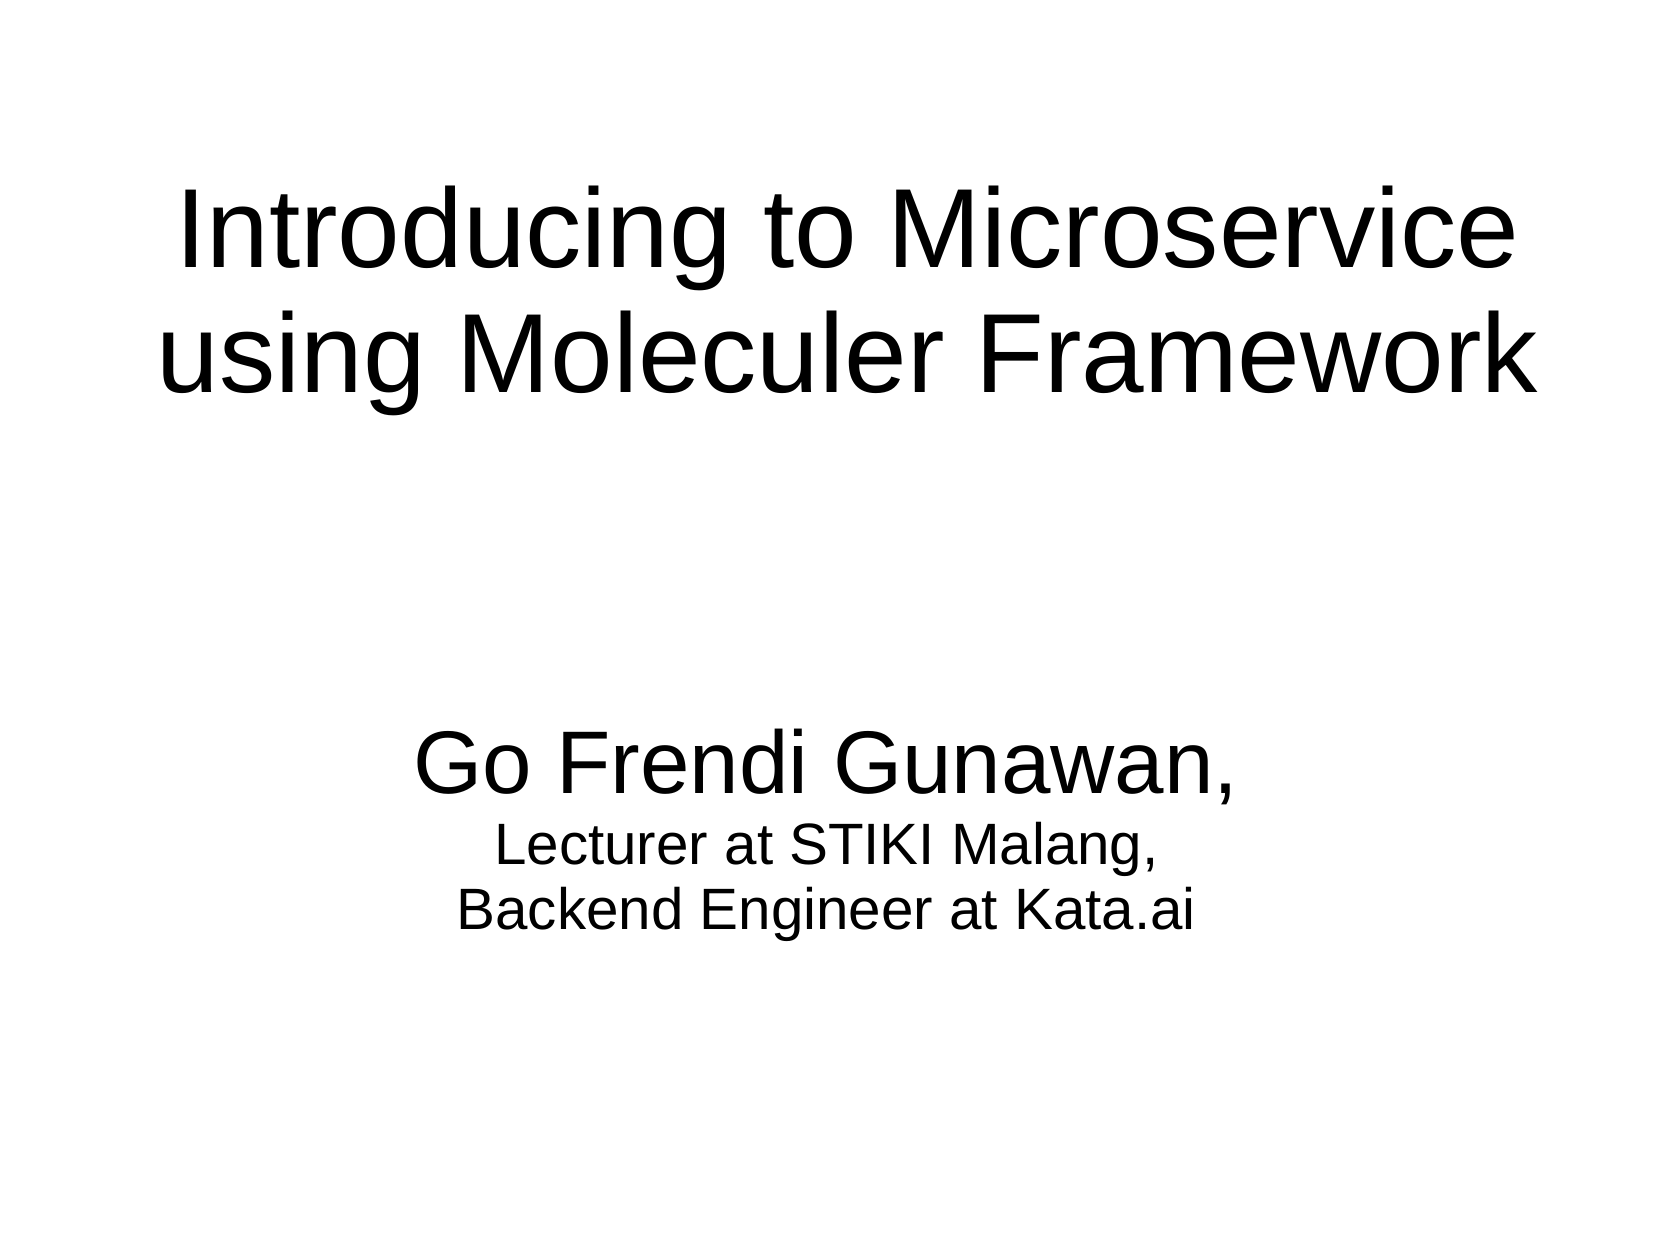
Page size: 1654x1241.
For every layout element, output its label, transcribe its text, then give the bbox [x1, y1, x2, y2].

subtitle Go Frendi Gunawan, Lecturer at STIKI Malang, Backend Engineer at Kata.ai [82, 645, 1571, 1010]
title Introducing to Microservice using Moleculer Framework [103, 165, 1592, 417]
